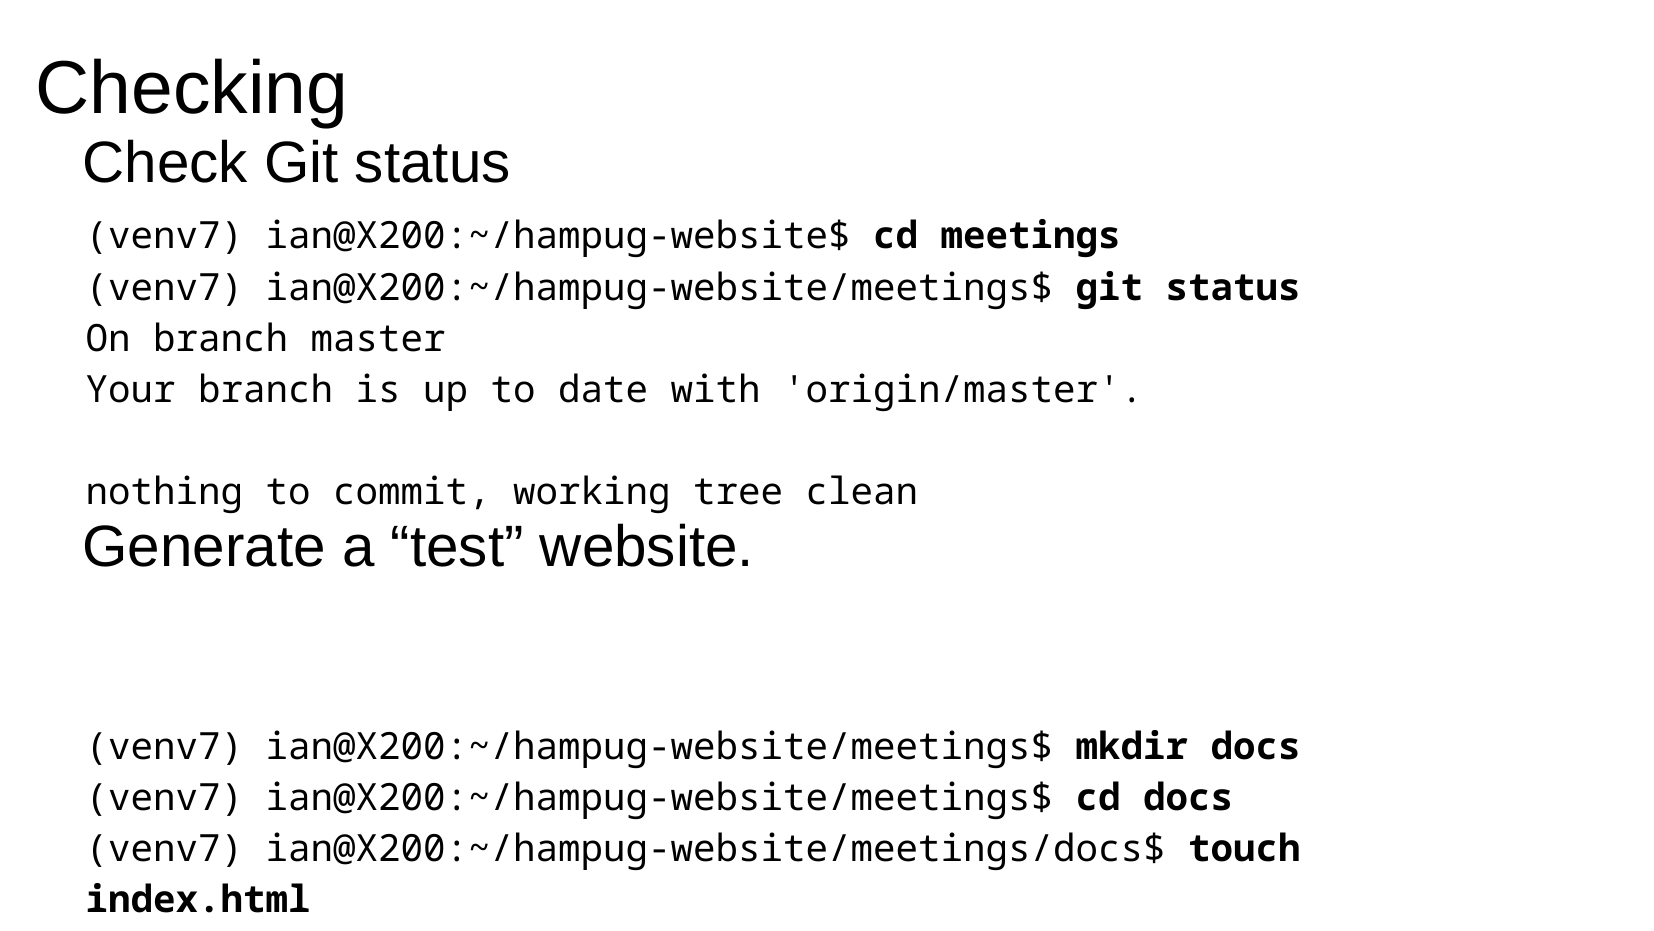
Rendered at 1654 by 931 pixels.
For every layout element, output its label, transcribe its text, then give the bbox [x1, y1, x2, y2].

title Checking [35, 45, 1536, 130]
text_box Generate a “test” website. [82, 513, 1571, 579]
subtitle Check Git status [82, 129, 1571, 195]
text_box (venv7) ian@X200:~/hampug-website$ cd meetings (venv7) ian@X200:~/hampug-website/meetings$ git status On branch master Your branch is up to date with 'origin/master'. nothing to commit, working tree clean (venv7) ian@X200:~/hampug-website/meetings$ mkdir docs (venv7) ian@X200:~/hampug-website/meetings$ cd docs (venv7) ian@X200:~/hampug-website/meetings/docs$ touch index.html (venv7) ian@X200:~/hampug-website/meetings/docs$ nano index.html [70, 201, 1526, 827]
